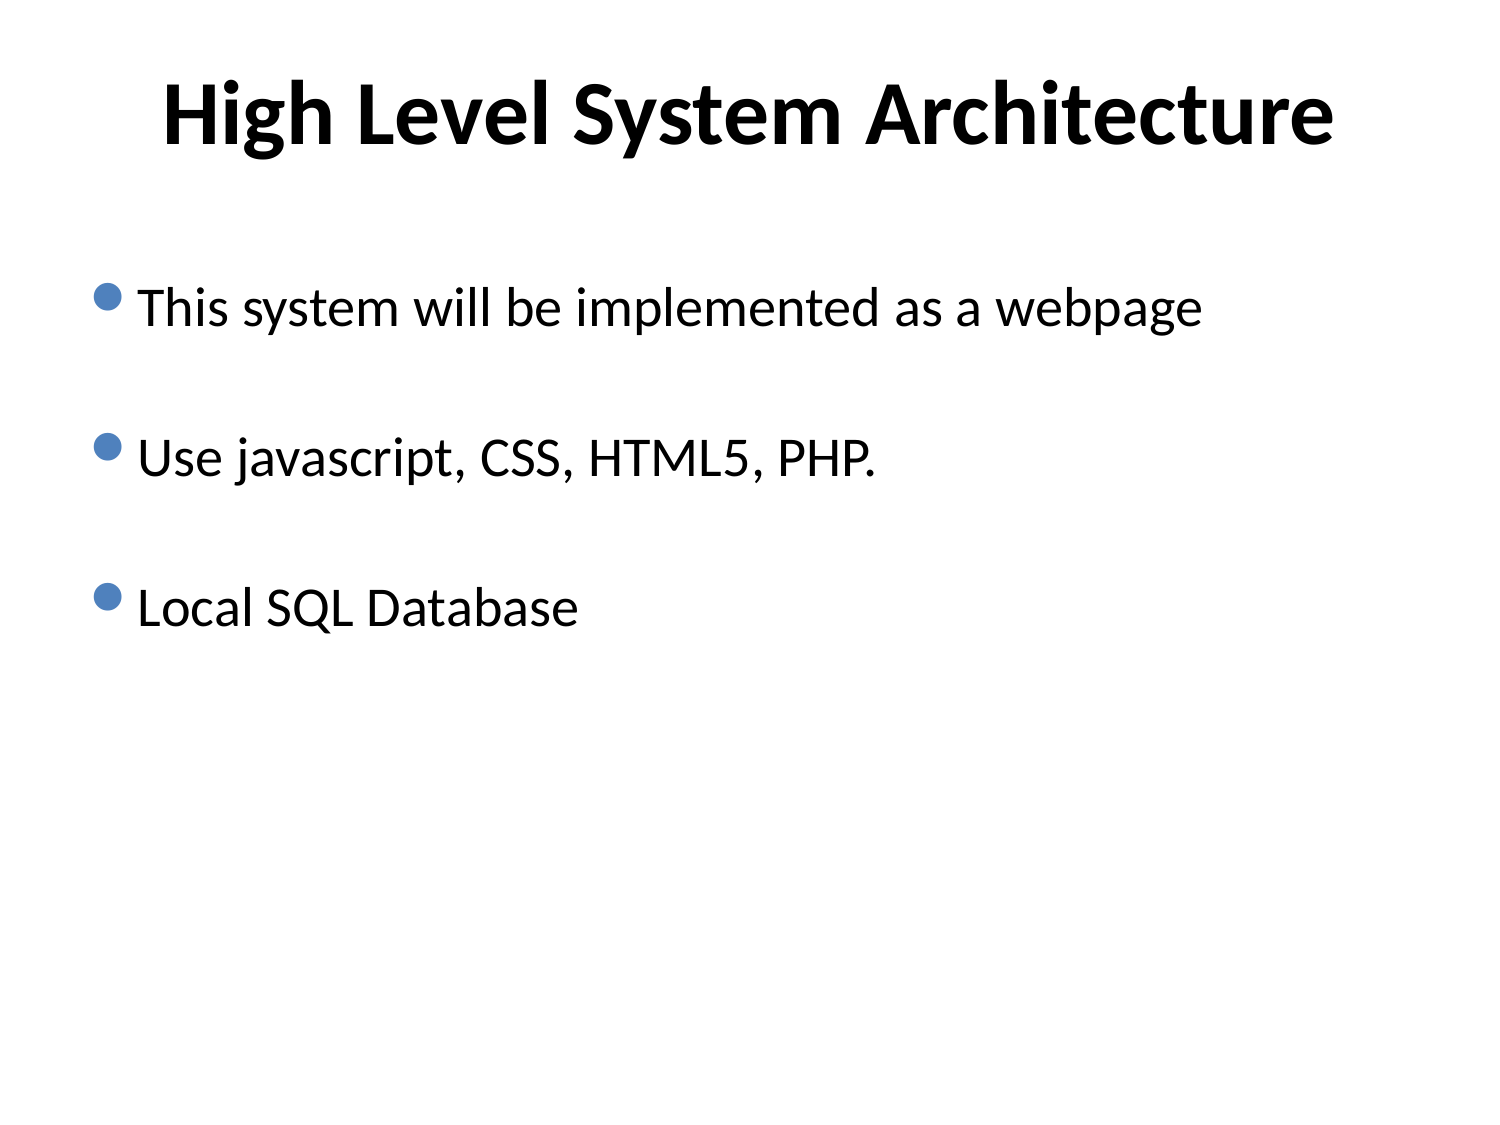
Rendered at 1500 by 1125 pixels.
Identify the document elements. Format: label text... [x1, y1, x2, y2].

title High Level System Architecture [75, 45, 1425, 233]
list This system will be implemented as a webpage Use javascript, CSS, HTML5, PHP. Local SQL Database [75, 262, 1425, 1005]
